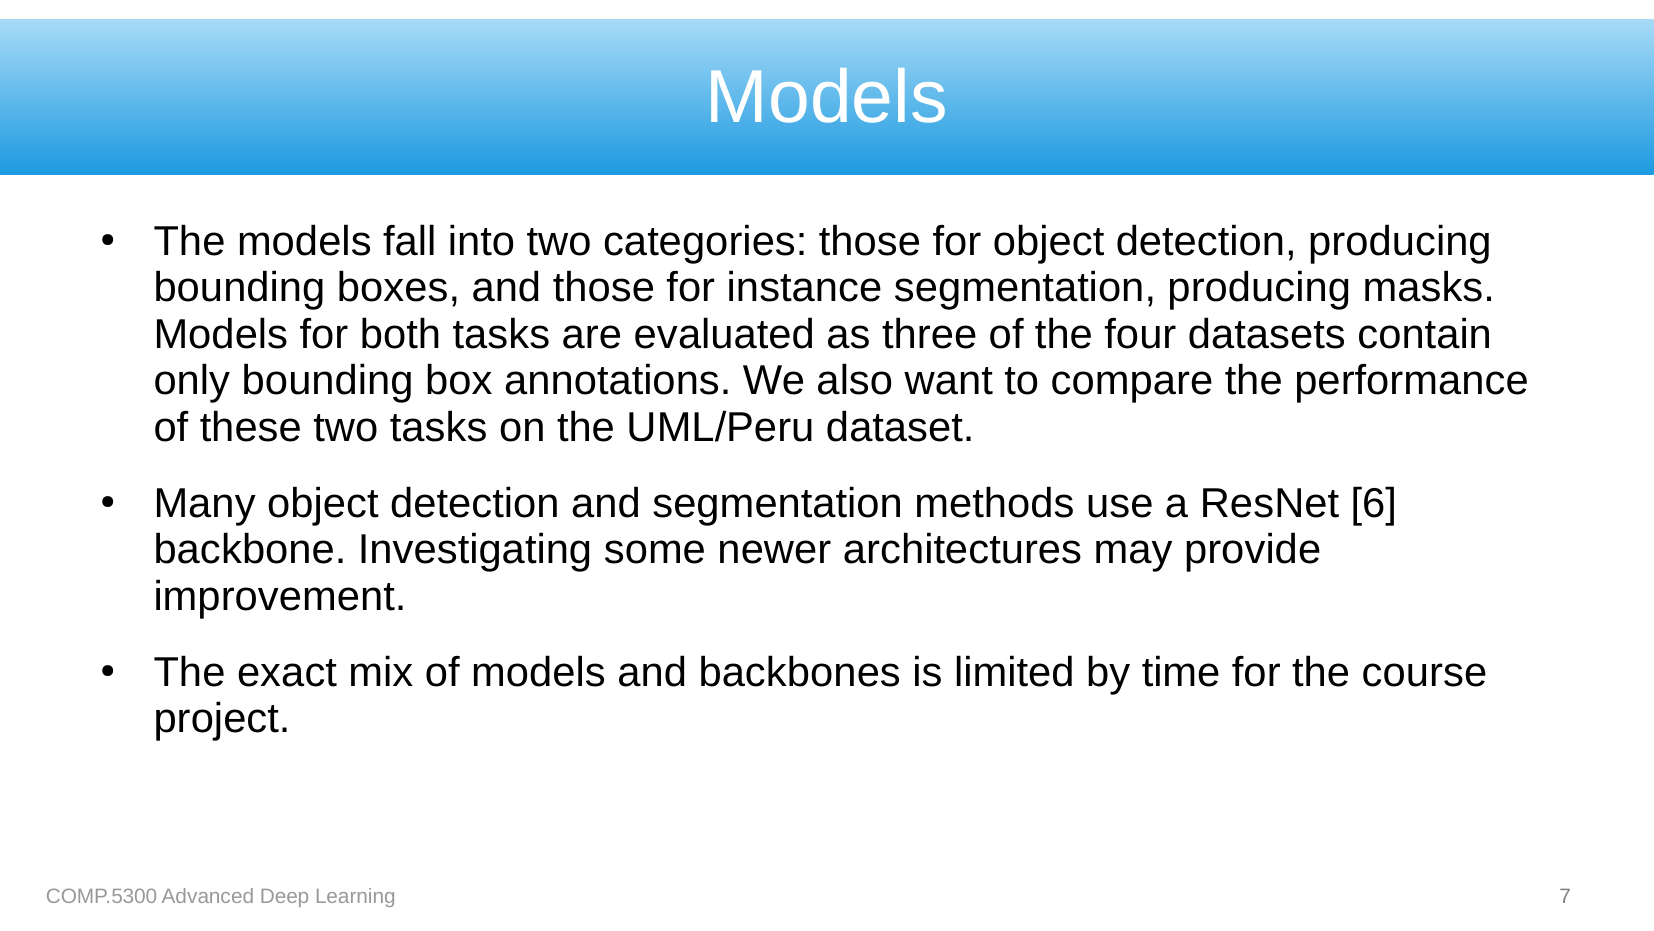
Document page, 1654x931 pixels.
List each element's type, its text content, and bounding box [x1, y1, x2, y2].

title Models [0, 19, 1654, 175]
list The models fall into two categories: those for object detection, producing bounding boxes, and those for instance segmentation, producing masks. Models for both tasks are evaluated as three of the four datasets contain only bounding box annotations. We also want to compare the performance of these two tasks on the UML/Peru dataset. Many object detection and segmentation methods use a ResNet [6] backbone. Investigating some newer architectures may provide improvement. The exact mix of models and backbones is limited by time for the course project. [82, 217, 1571, 758]
